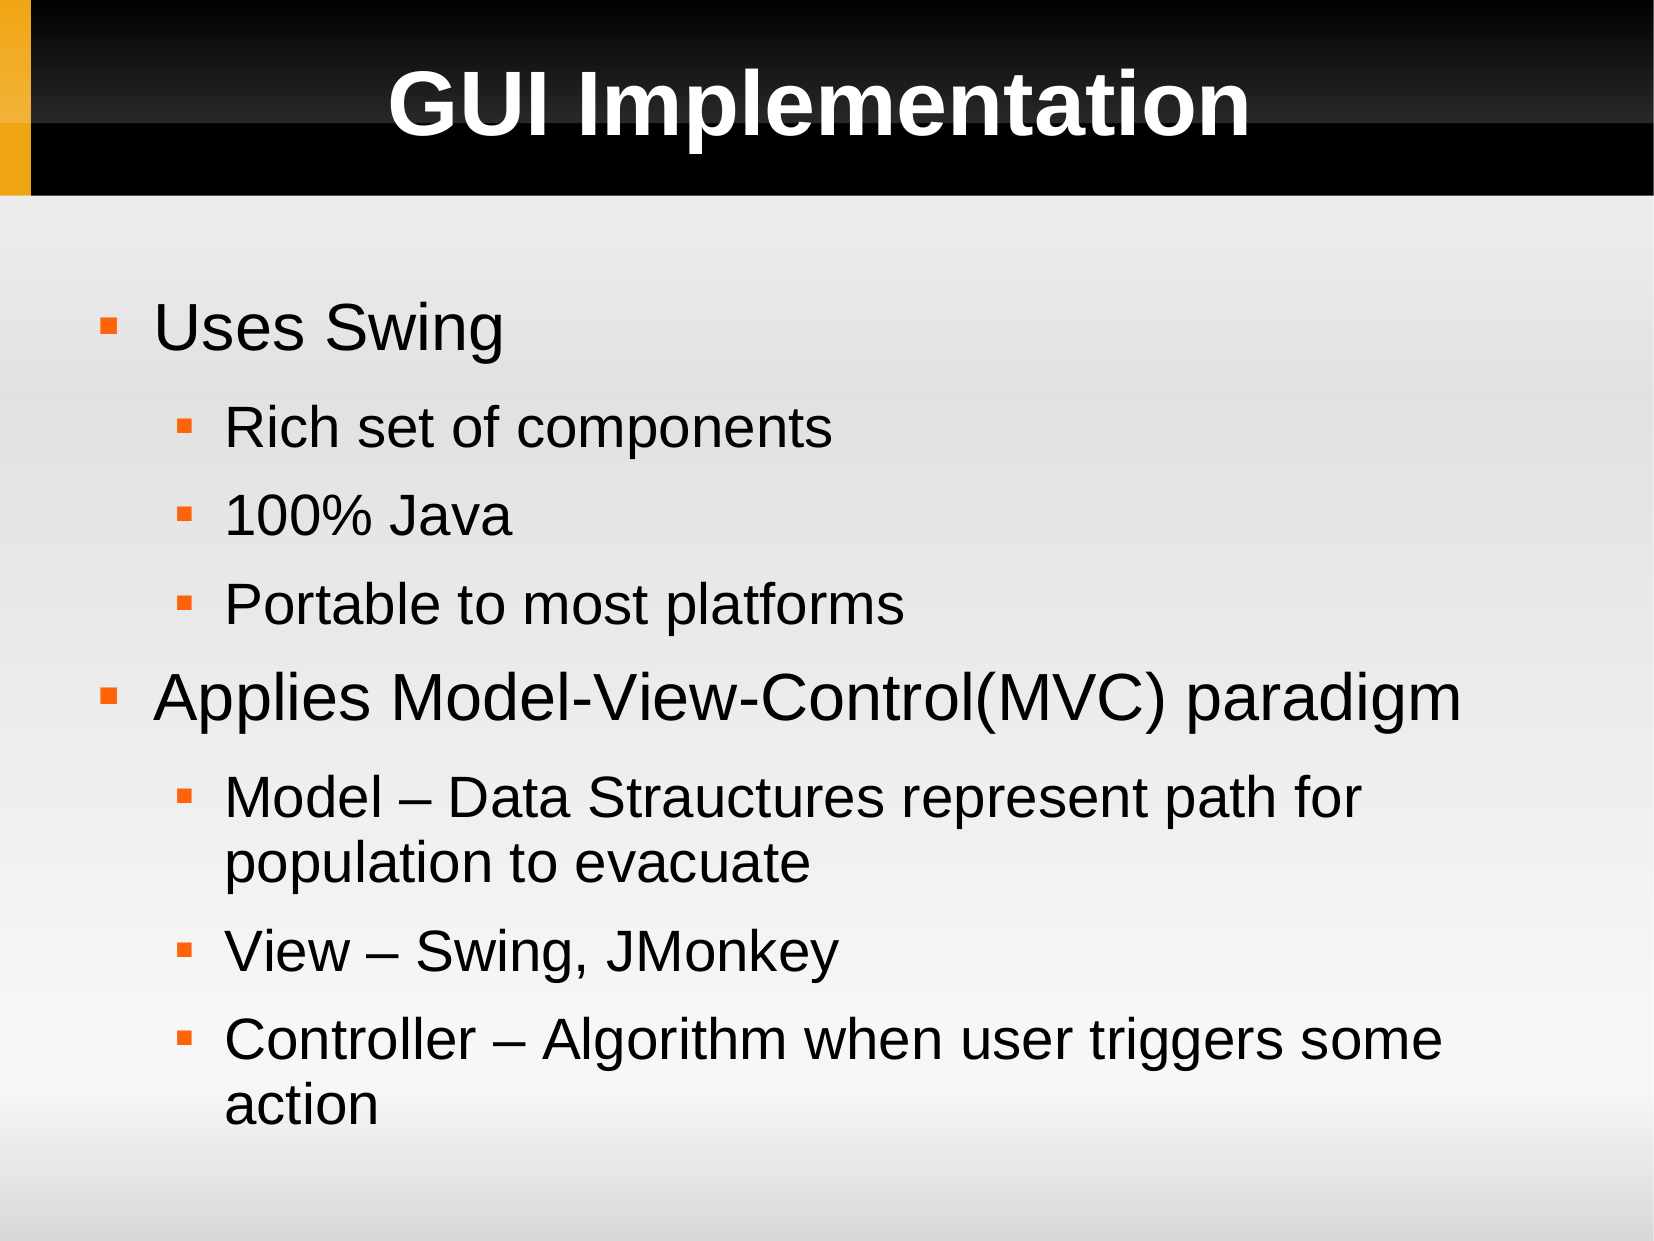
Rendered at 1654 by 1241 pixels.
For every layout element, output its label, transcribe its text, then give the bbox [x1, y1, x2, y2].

picture [0, 0, 1654, 1241]
list Uses Swing Rich set of components 100% Java Portable to most platforms Applies Model-View-Control(MVC) paradigm Model – Data Strauctures represent path for population to evacuate View – Swing, JMonkey Controller – Algorithm when user triggers some action [82, 290, 1571, 1138]
title GUI Implementation [76, 0, 1565, 208]
